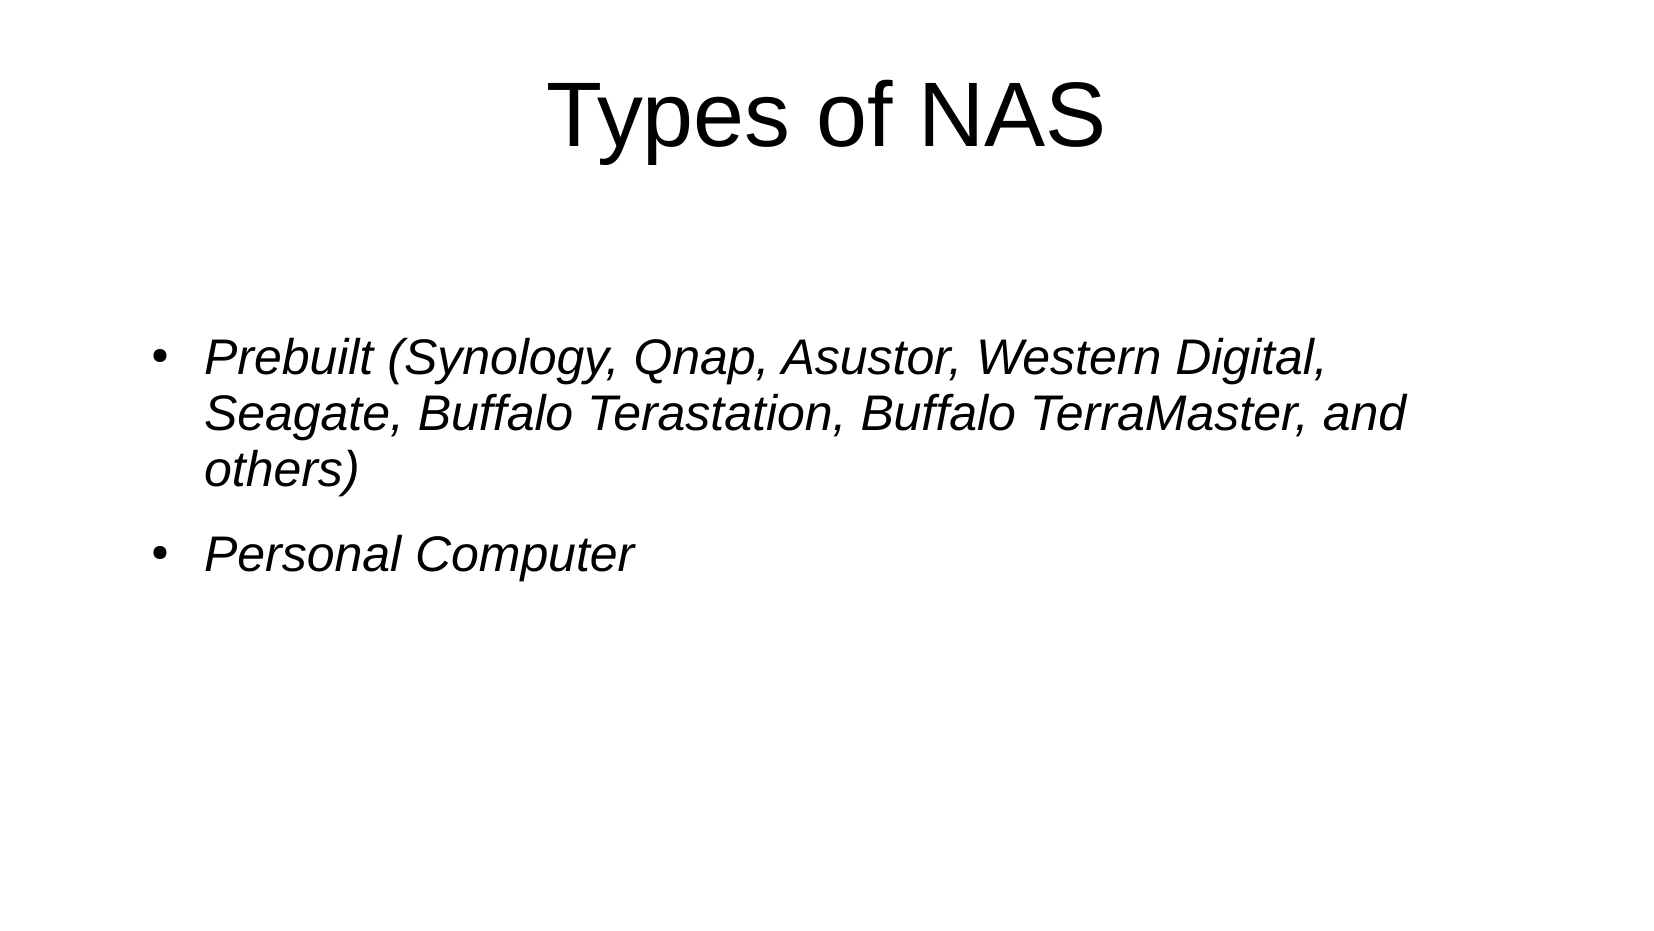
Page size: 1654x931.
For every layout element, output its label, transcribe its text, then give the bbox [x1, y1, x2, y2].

list Prebuilt (Synology, Qnap, Asustor, Western Digital, Seagate, Buffalo Terastation, Buffalo TerraMaster, and others) Personal Computer [133, 225, 1463, 676]
title Types of NAS [82, 37, 1571, 193]
